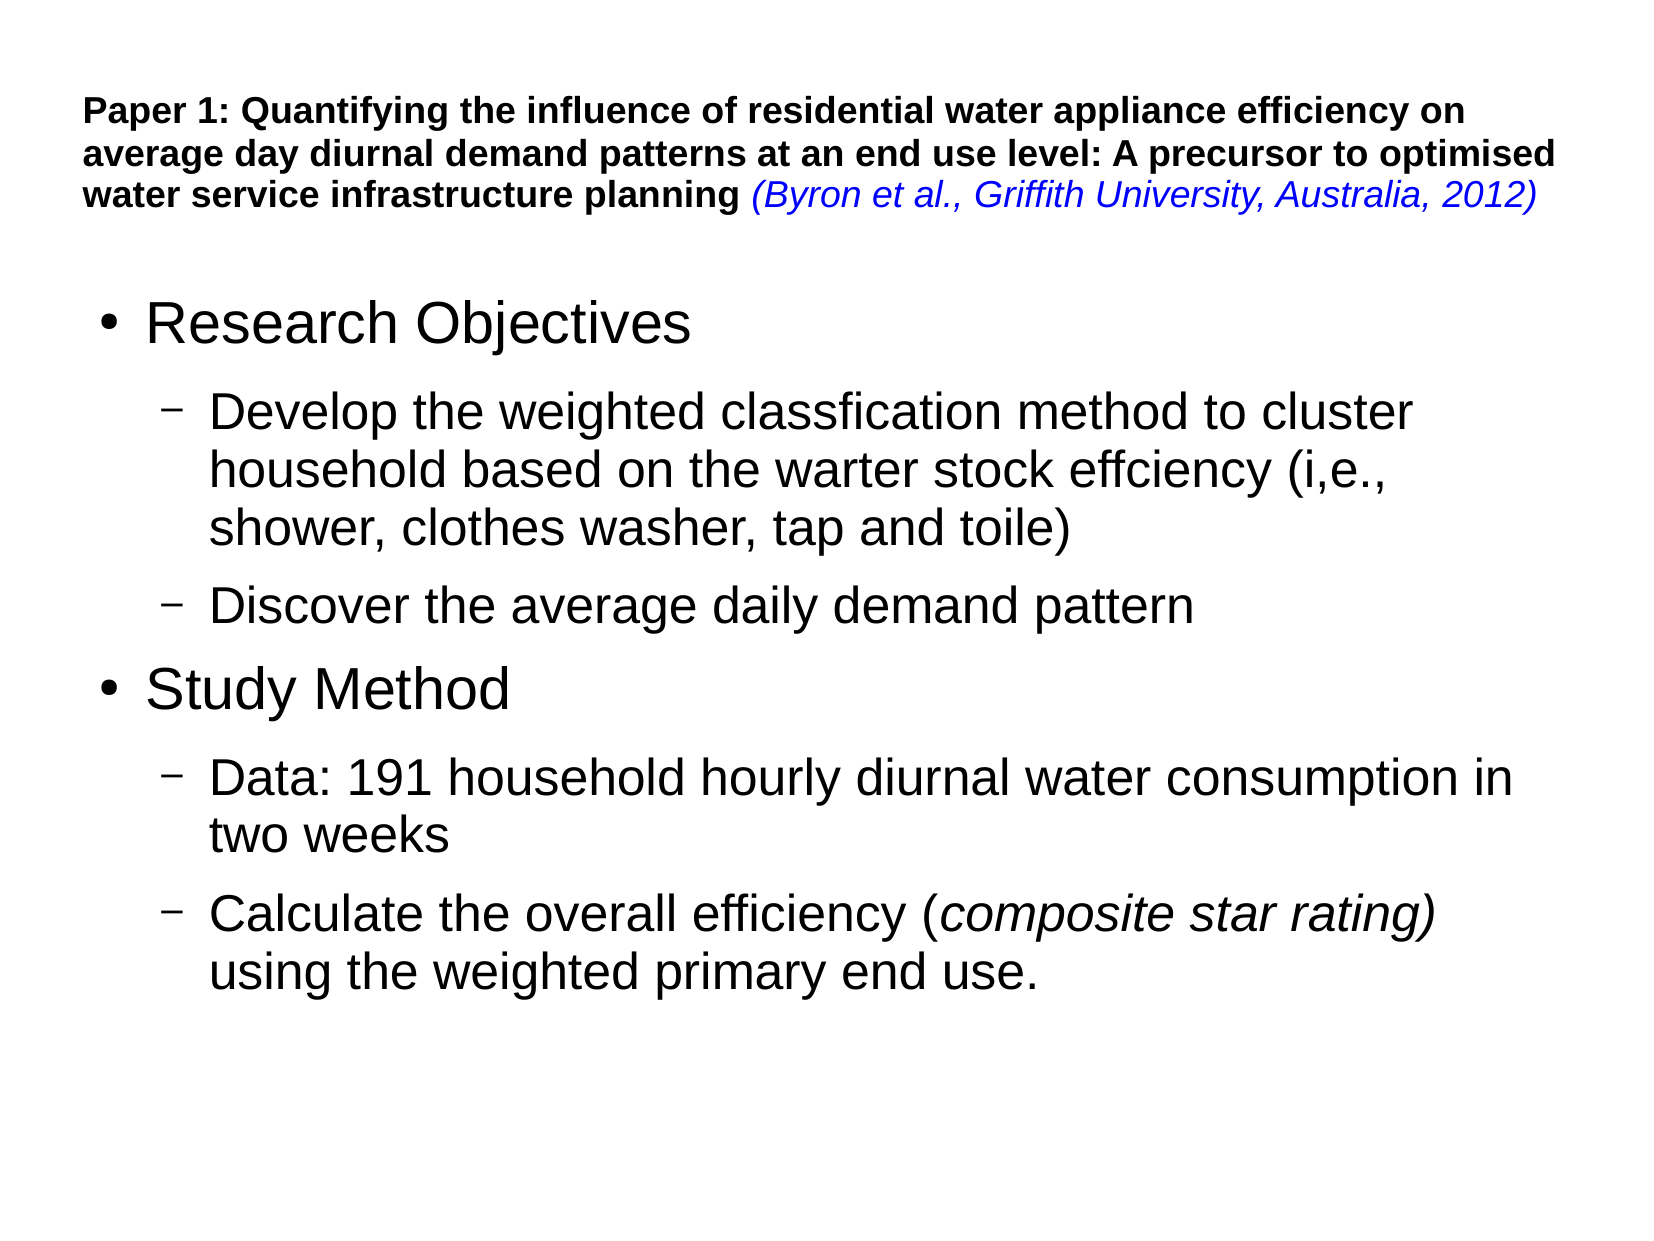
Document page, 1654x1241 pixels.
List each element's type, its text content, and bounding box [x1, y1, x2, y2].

list Research Objectives Develop the weighted classfication method to cluster household based on the warter stock effciency (i,e., shower, clothes washer, tap and toile) Discover the average daily demand pattern Study Method Data: 191 household hourly diurnal water consumption in two weeks Calculate the overall efficiency (composite star rating) using the weighted primary end use. [82, 290, 1538, 1010]
title Paper 1: Quantifying the inﬂuence of residential water appliance efﬁciency on average day diurnal demand patterns at an end use level: A precursor to optimised water service infrastructure planning (Byron et al., Griffith University, Australia, 2012) [82, 49, 1571, 257]
